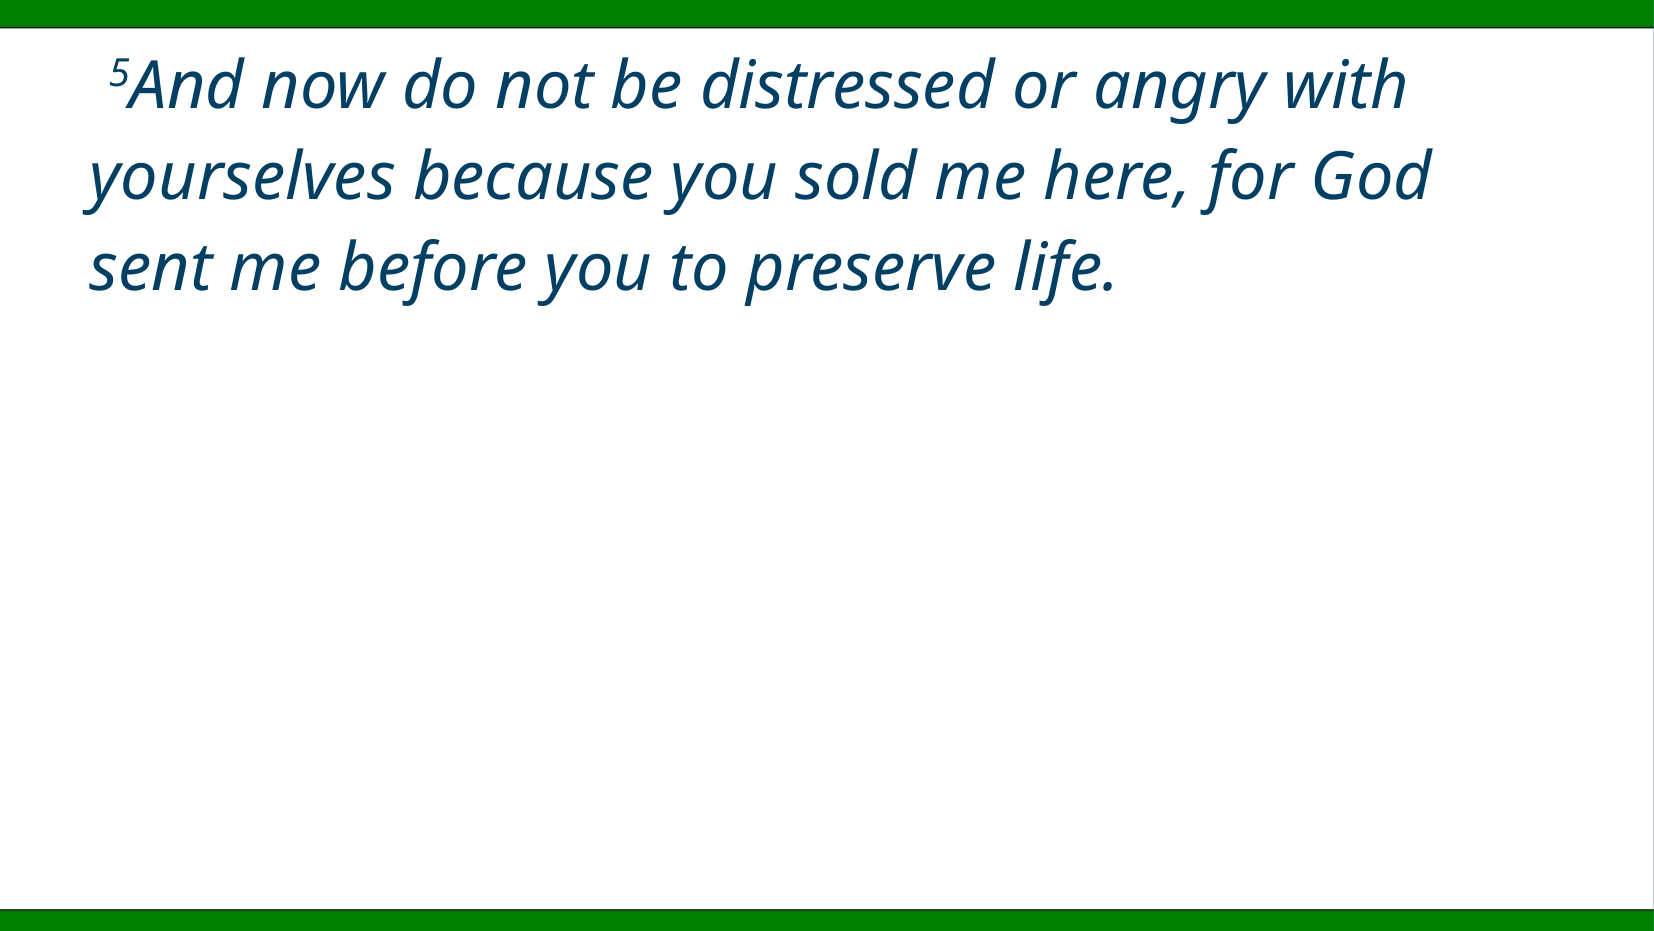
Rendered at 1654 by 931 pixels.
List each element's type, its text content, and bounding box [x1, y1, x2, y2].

picture [0, 0, 1654, 931]
text_box 5And now do not be distressed or angry with yourselves because you sold me here, for God sent me before you to preserve life. [75, 30, 1561, 312]
